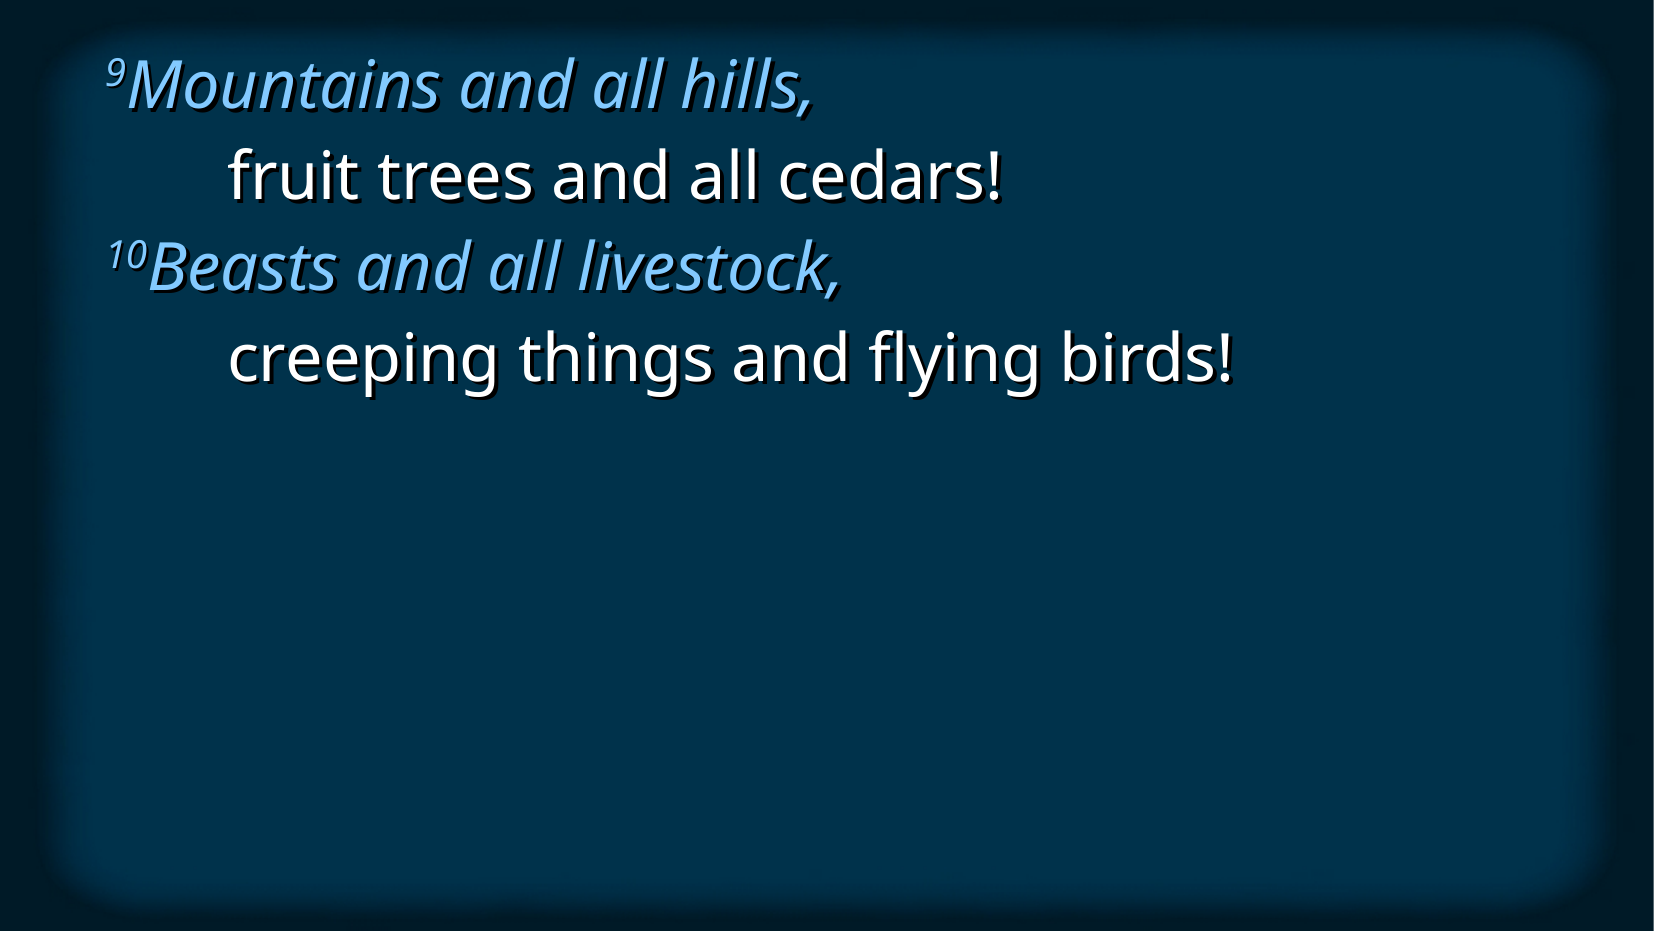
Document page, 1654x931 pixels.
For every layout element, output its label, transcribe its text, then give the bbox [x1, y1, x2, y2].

text_box 9Mountains and all hills, fruit trees and all cedars! 10Beasts and all livestock, creeping things and flying birds! [90, 30, 1576, 400]
picture [0, 0, 1654, 931]
